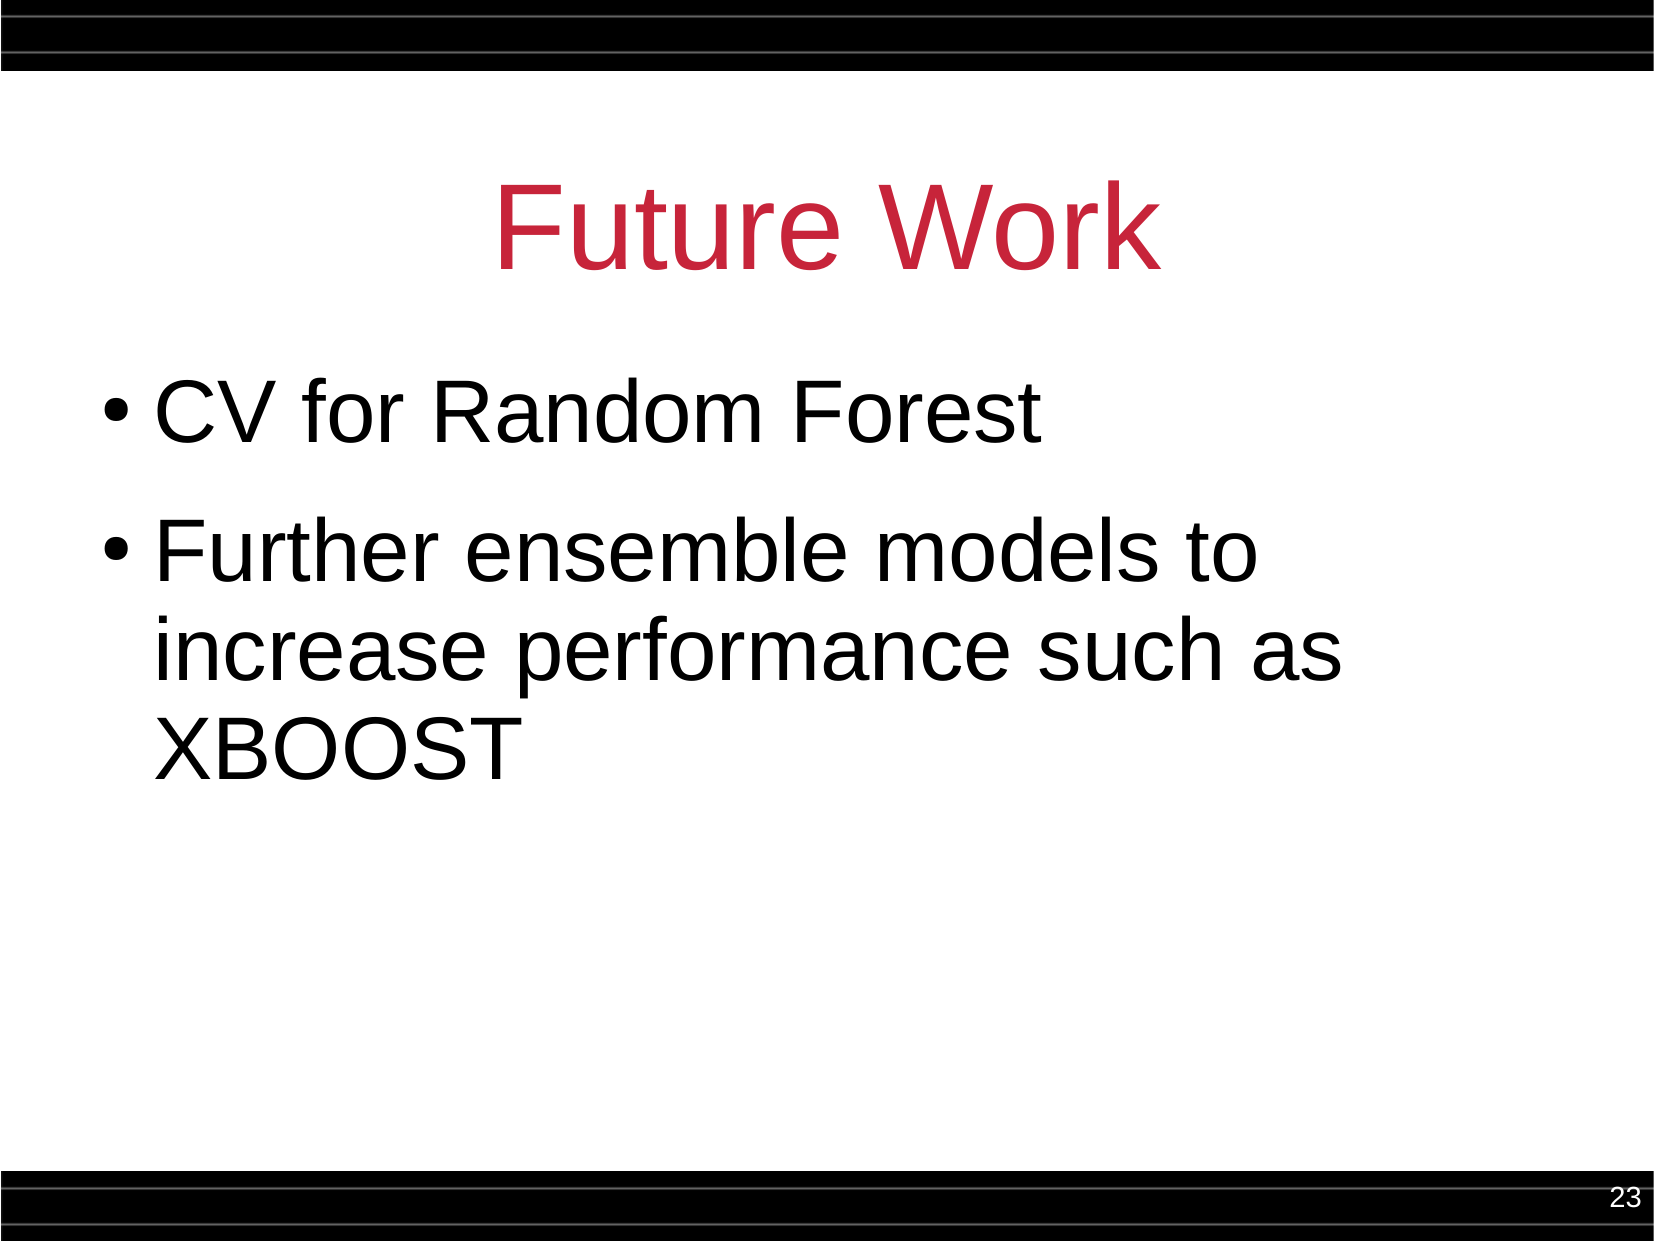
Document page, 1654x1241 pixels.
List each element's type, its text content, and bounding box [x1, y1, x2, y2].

list CV for Random Forest Further ensemble models to increase performance such as XBOOST [82, 362, 1595, 1010]
title Future Work [82, 123, 1571, 331]
picture [1, 0, 1654, 71]
picture [1, 1171, 1654, 1241]
